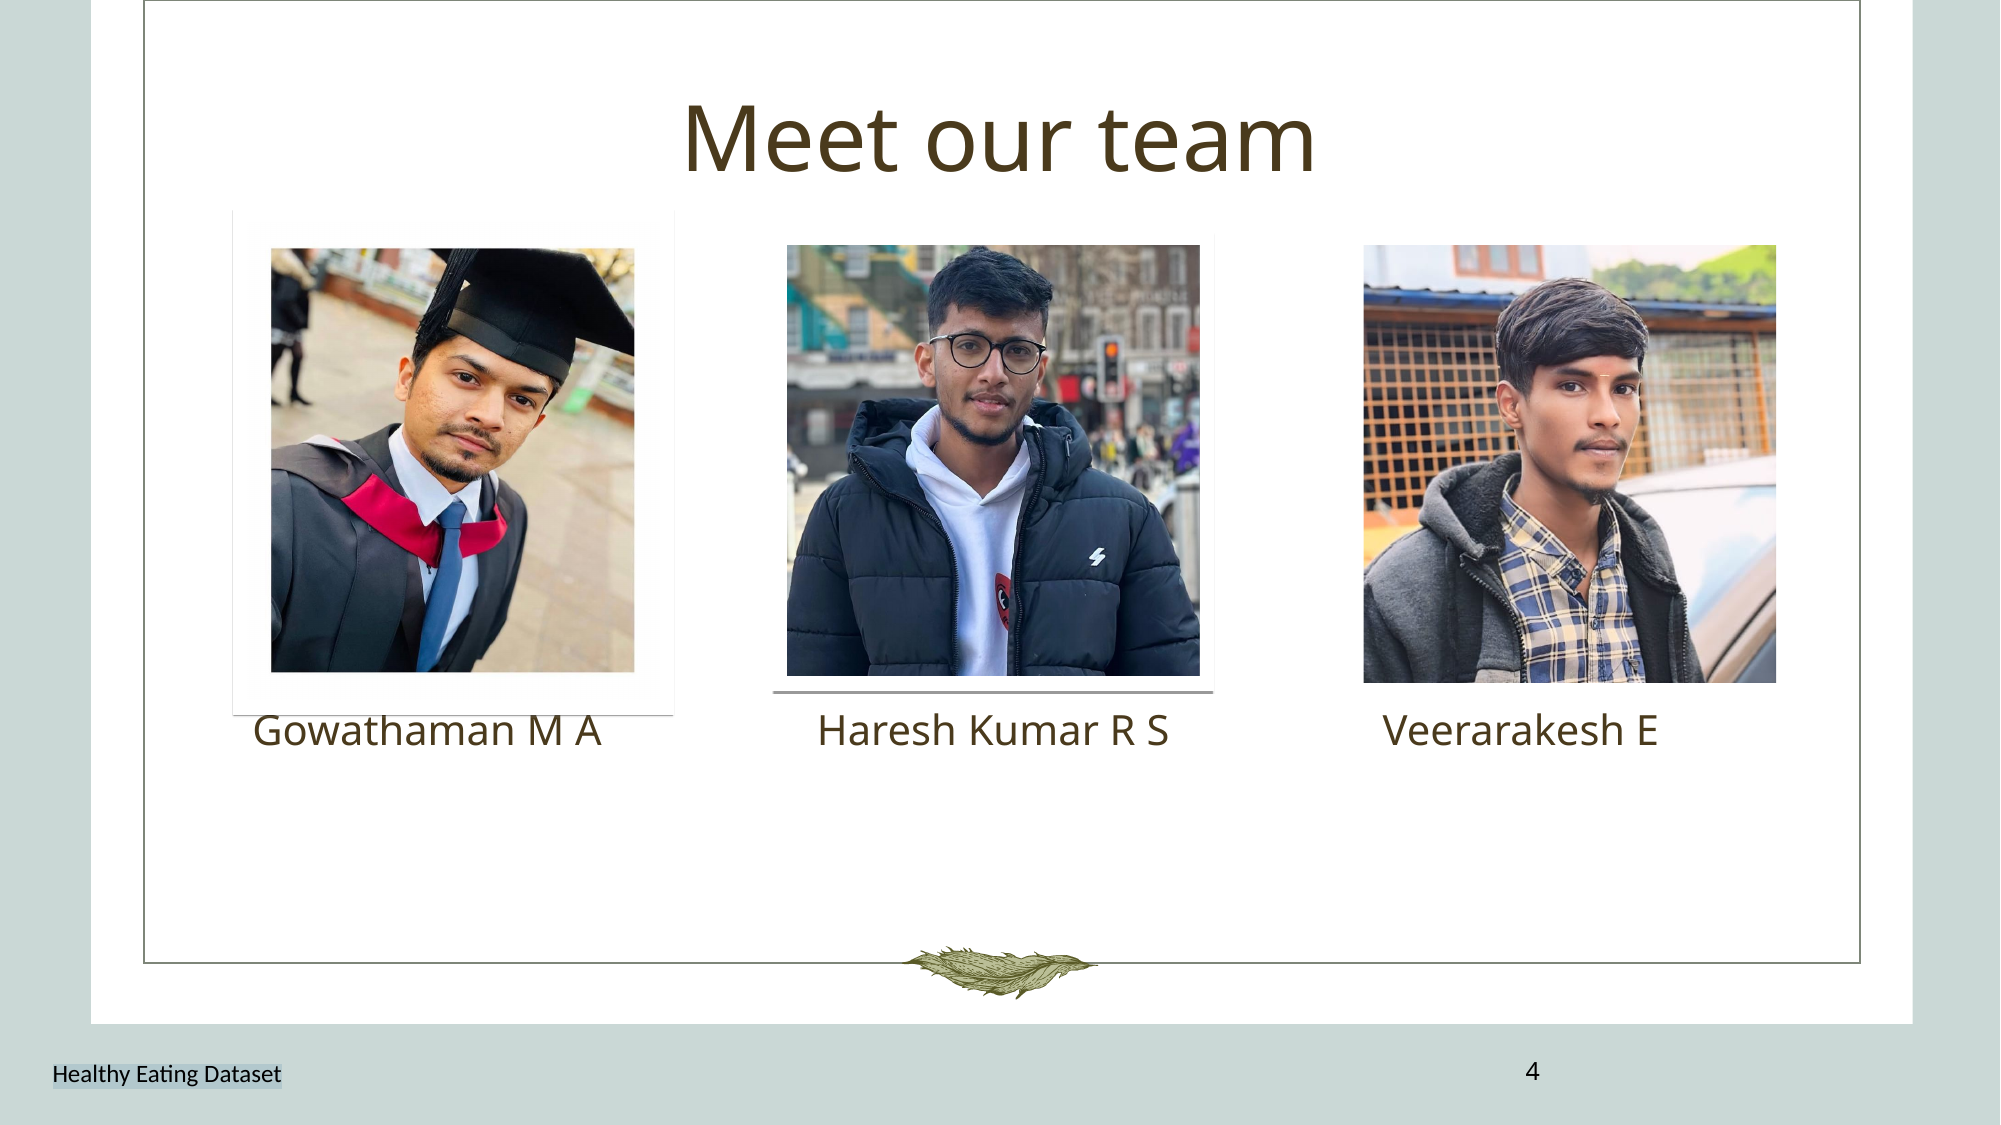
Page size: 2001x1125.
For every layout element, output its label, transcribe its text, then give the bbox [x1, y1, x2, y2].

picture [247, 221, 660, 700]
text_box [1510, 1042, 1961, 1103]
list Haresh Kumar R S​ [813, 699, 1174, 759]
list Veerarakesh E [1341, 699, 1702, 759]
title Meet our team [62, 62, 1938, 222]
picture [1363, 245, 1777, 683]
text_box Healthy Eating Dataset [37, 1042, 713, 1103]
picture [787, 245, 1200, 677]
list Gowathaman M A [247, 718, 608, 759]
